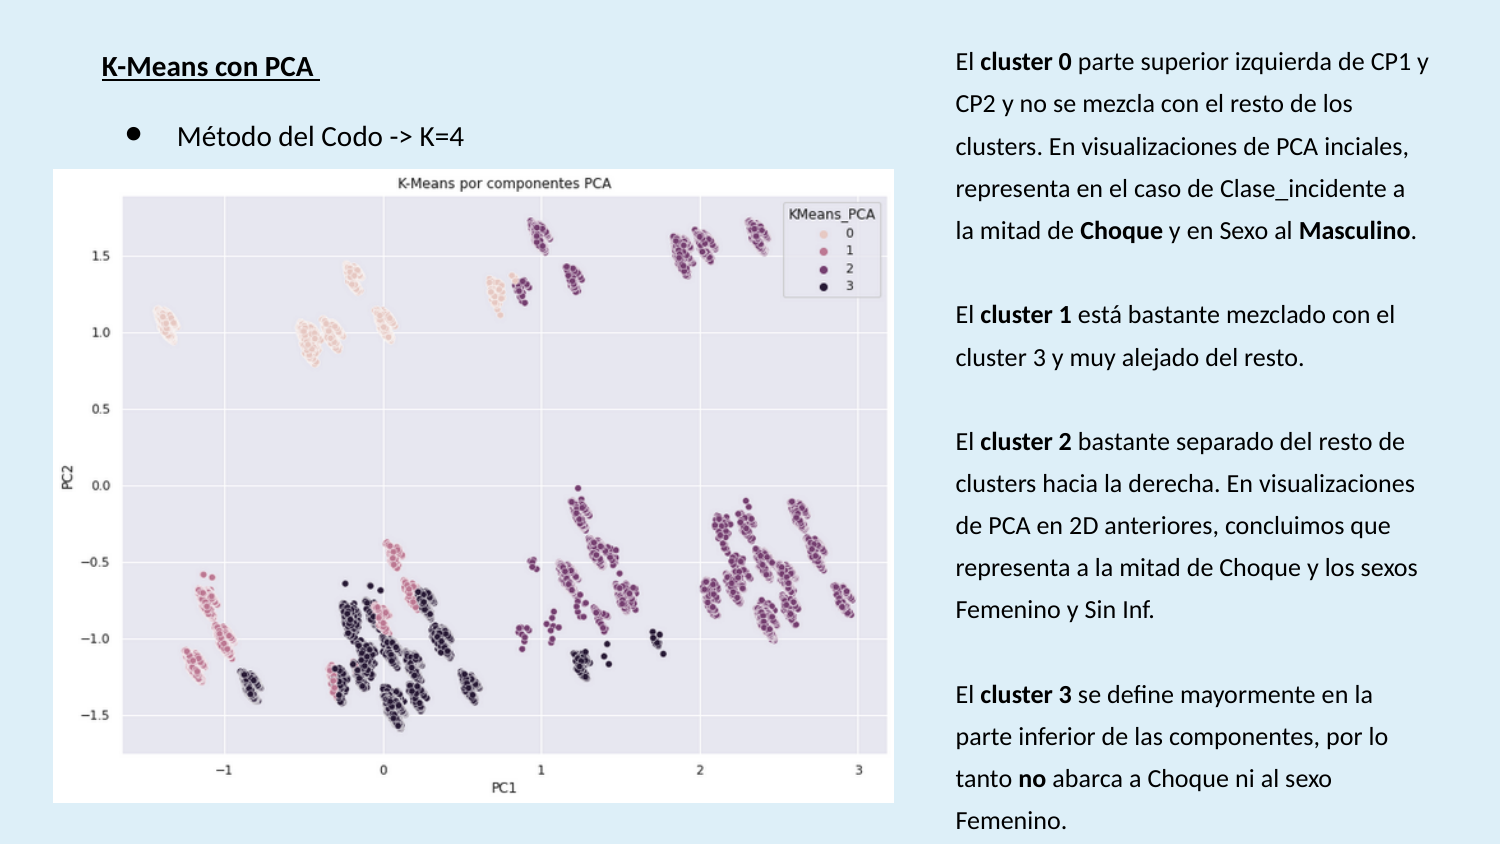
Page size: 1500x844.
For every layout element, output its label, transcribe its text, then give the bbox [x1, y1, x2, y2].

picture [53, 169, 894, 803]
text_box K-Means con PCA Método del Codo -> K=4 [86, 32, 497, 168]
text_box El cluster 0 parte superior izquierda de CP1 y CP2 y no se mezcla con el resto de los clusters. En visualizaciones de PCA inciales, representa en el caso de Clase_incidente a la mitad de Choque y en Sexo al Masculino. El cluster 1 está bastante mezclado con el cluster 3 y muy alejado del resto. El cluster 2 bastante separado del resto de clusters hacia la derecha. En visualizaciones de PCA en 2D anteriores, concluimos que representa a la mitad de Choque y los sexos Femenino y Sin Inf. El cluster 3 se define mayormente en la parte inferior de las componentes, por lo tanto no abarca a Choque ni al sexo Femenino. [940, 18, 1446, 844]
